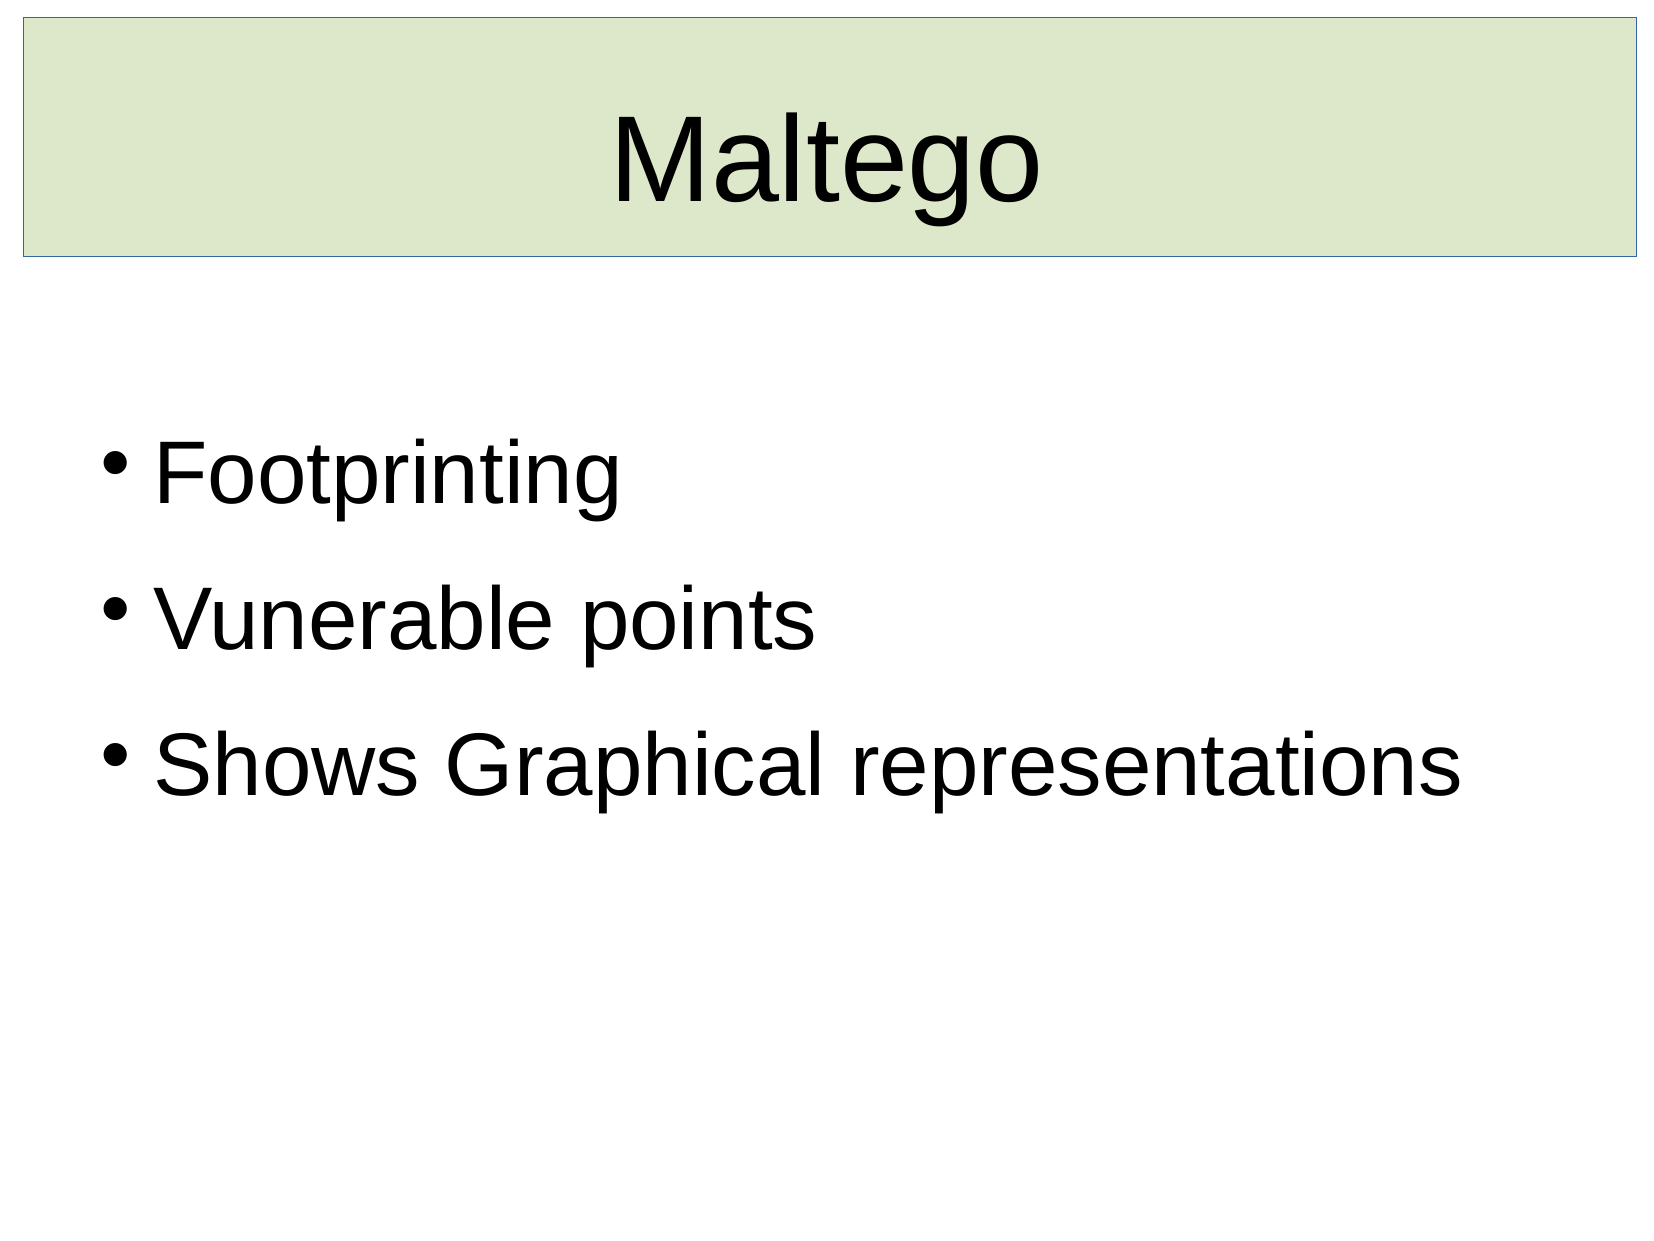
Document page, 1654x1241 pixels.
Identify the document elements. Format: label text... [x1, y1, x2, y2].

text_box [23, 17, 1637, 257]
text_box Footprinting Vunerable points Shows Graphical representations [82, 414, 1571, 1134]
text_box Maltego [82, 49, 1571, 257]
